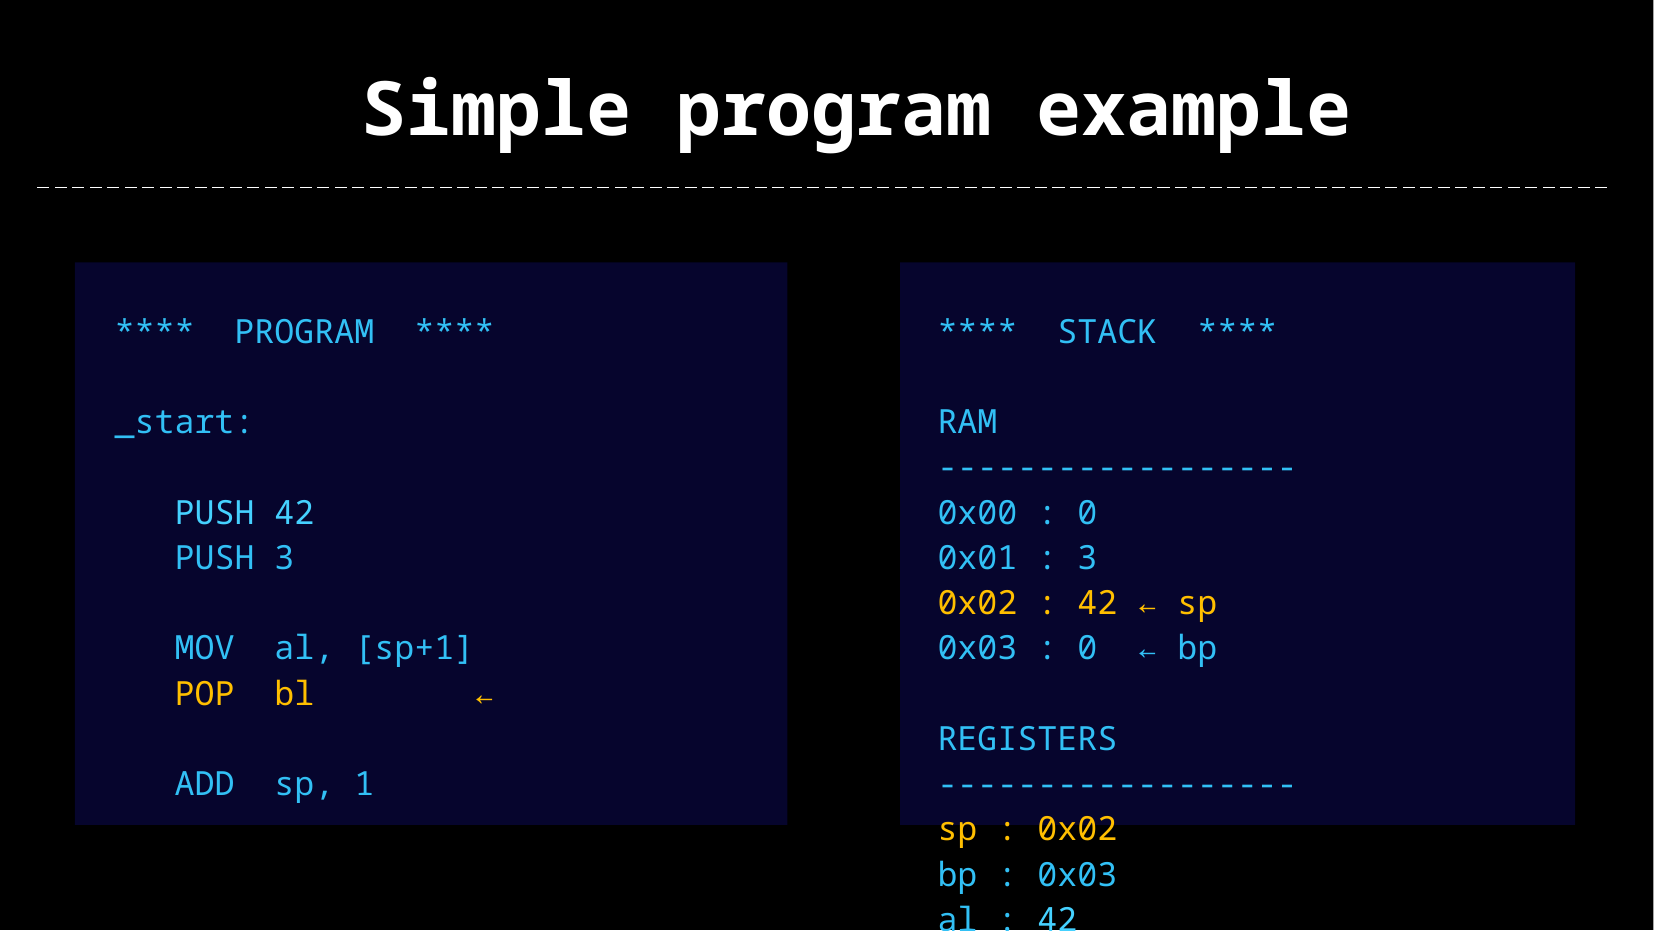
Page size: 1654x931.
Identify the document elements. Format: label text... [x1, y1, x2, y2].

text_box [900, 262, 1576, 825]
text_box [1042, 819, 1050, 825]
text_box [74, 262, 788, 825]
text_box **** PROGRAM **** _start: PUSH 42 PUSH 3 MOV al, [sp+1] POP bl ← ADD sp, 1 [114, 262, 748, 802]
text_box [1082, 819, 1090, 825]
text_box **** STACK **** RAM ------------------ 0x00 : 0 0x01 : 3 0x02 : 42 ← sp 0x03 : 0 ← bp REGISTERS ------------------ sp : 0x02 bp : 0x03 al : 42 bl : 3 [937, 262, 1538, 802]
title Simple program example [112, 24, 1601, 188]
